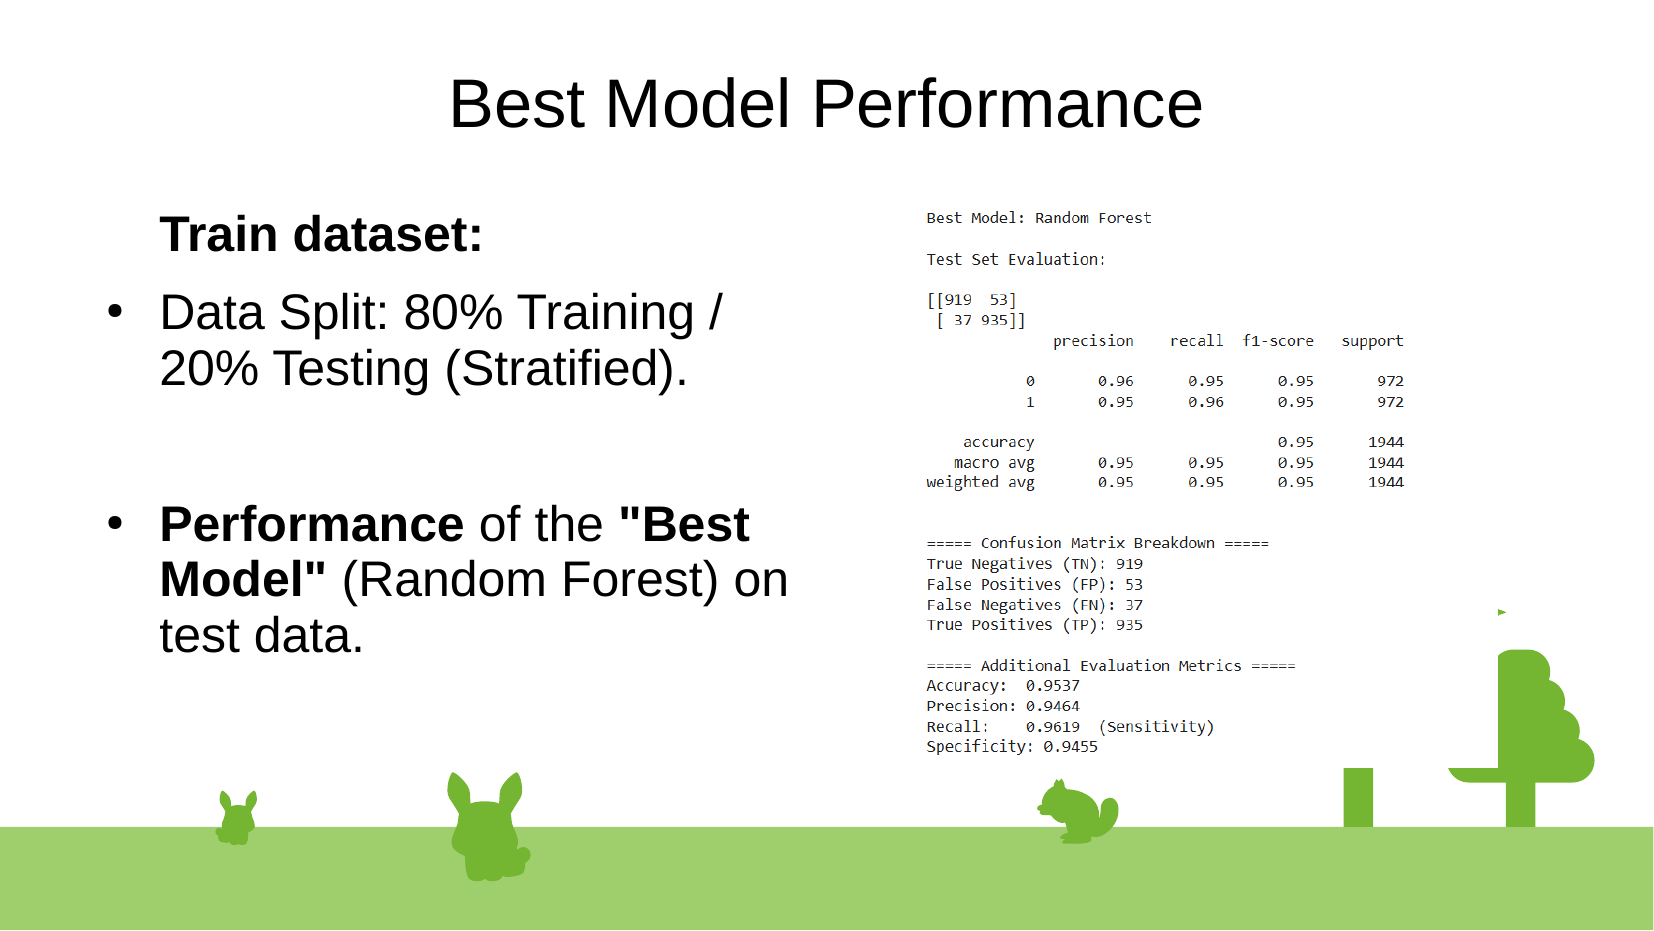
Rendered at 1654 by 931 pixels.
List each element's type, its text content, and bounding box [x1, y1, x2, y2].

title Best Model Performance [88, 29, 1565, 178]
list Train dataset: Data Split: 80% Training / 20% Testing (Stratified). Performance of the "Best Model" (Random Forest) on test data. [88, 206, 809, 768]
picture [912, 206, 1498, 768]
